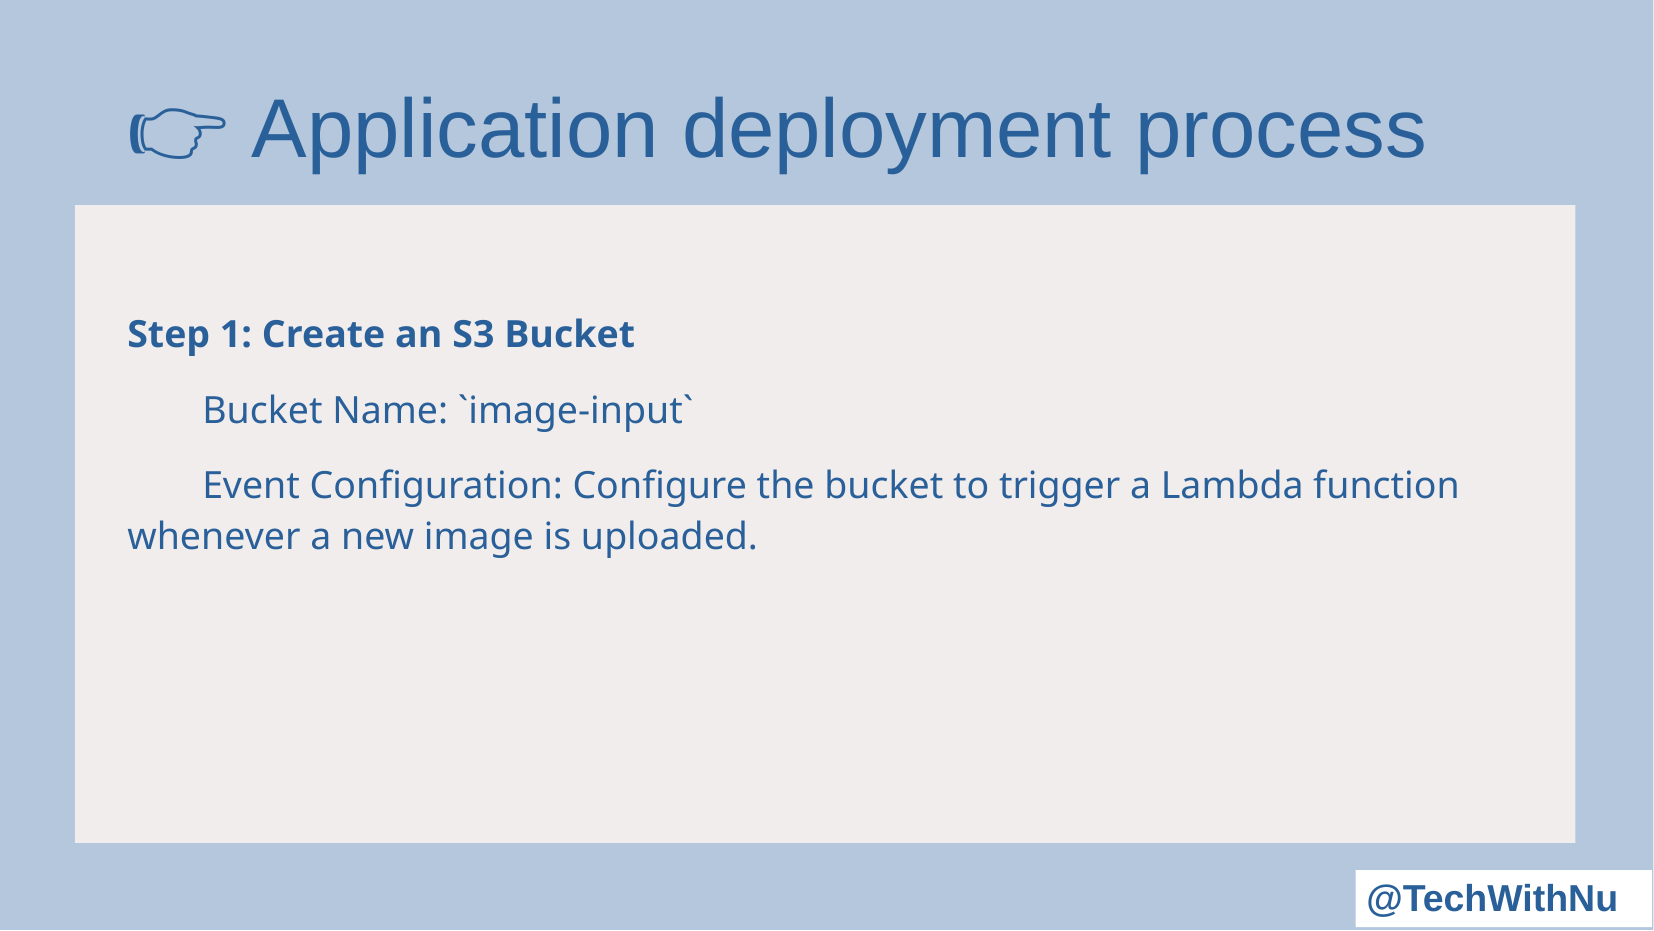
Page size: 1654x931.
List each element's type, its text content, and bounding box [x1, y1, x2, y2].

text_box Step 1: Create an S3 Bucket Bucket Name: `image-input` Event Configuration: Configure the bucket to trigger a Lambda function whenever a new image is uploaded. [112, 300, 1576, 788]
text_box 👉 Application deployment process [112, 75, 1576, 188]
text_box @TechWithNu [1351, 870, 1652, 931]
text_box [74, 205, 1576, 843]
